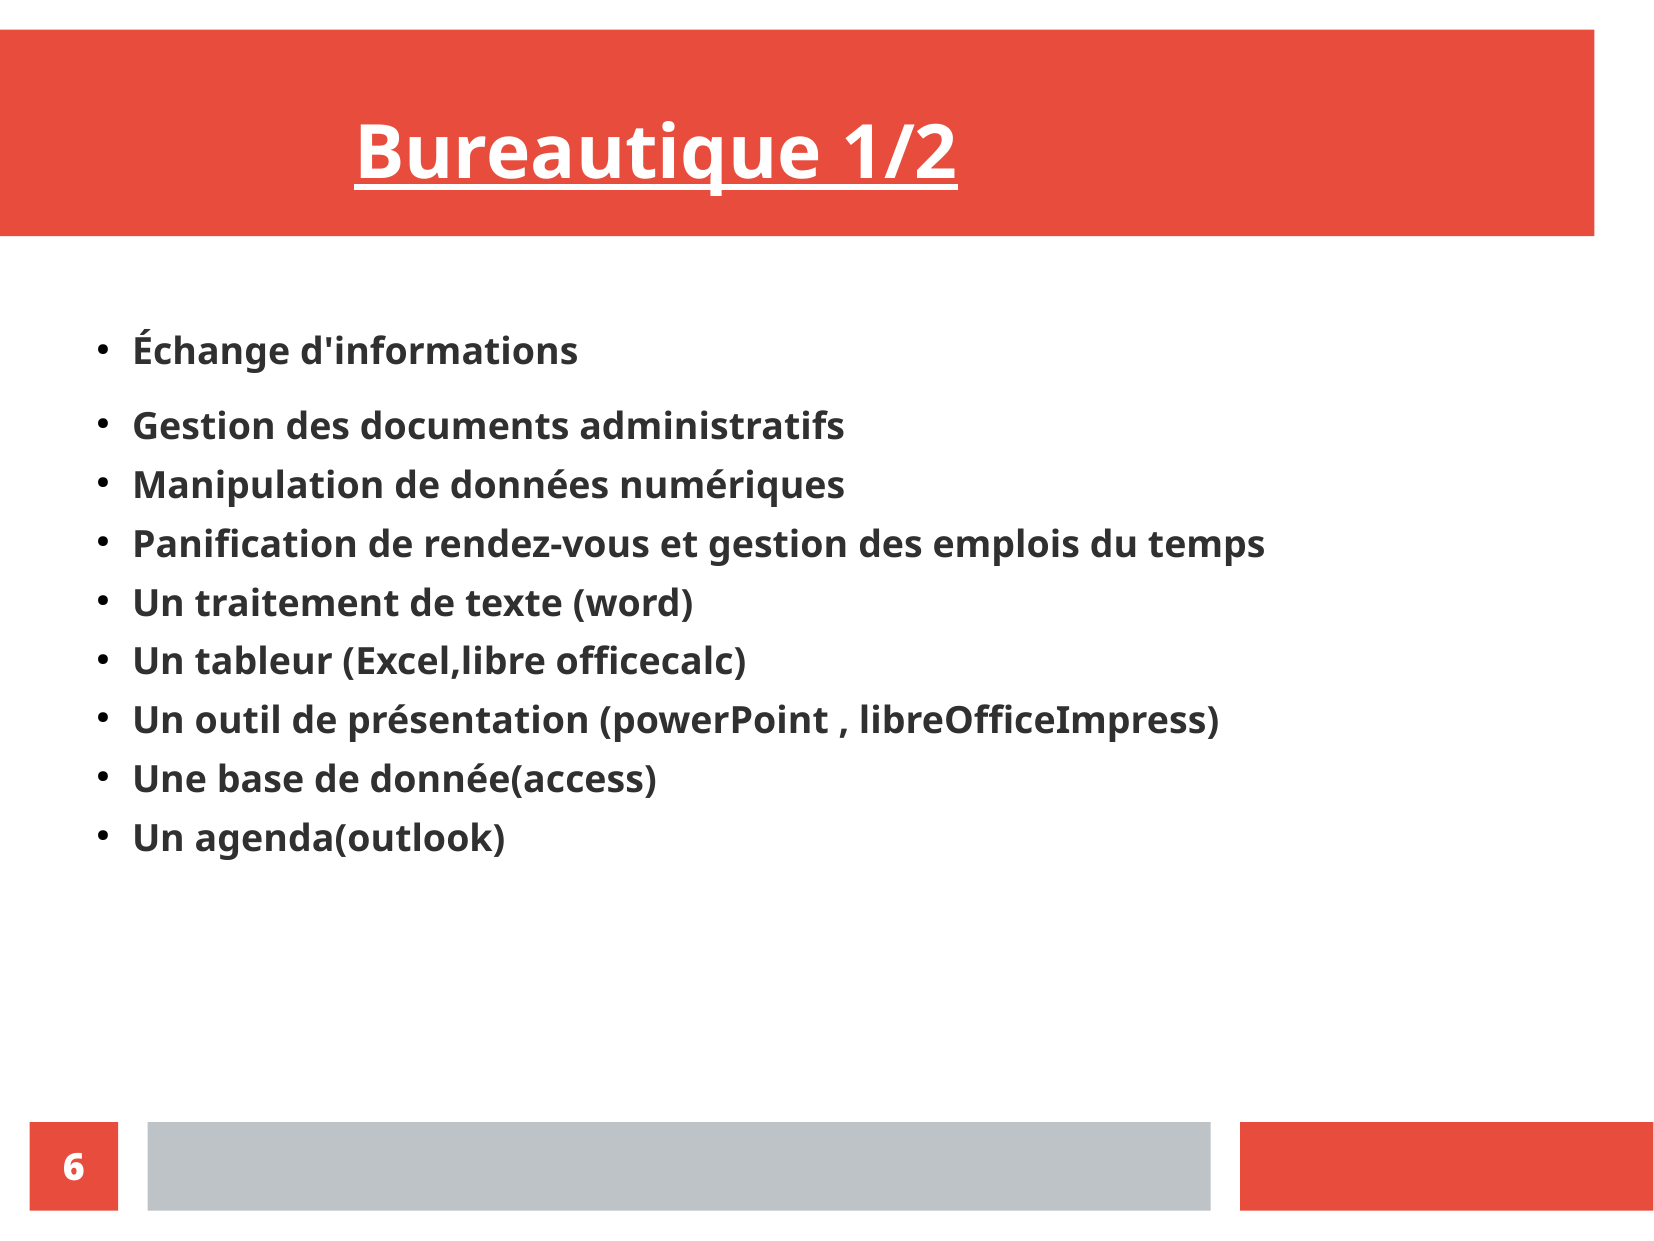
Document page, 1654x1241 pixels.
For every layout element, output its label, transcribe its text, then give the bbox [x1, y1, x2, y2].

list Échange d'informations Gestion des documents administratifs Manipulation de données numériques Panification de rendez-vous et gestion des emplois du temps Un traitement de texte (word) Un tableur (Excel,libre officecalc) Un outil de présentation (powerPoint , libreOfficeImpress) Une base de donnée(access) Un agenda(outlook) [59, 324, 1565, 1093]
title Bureautique 1/2 [318, 53, 1323, 201]
